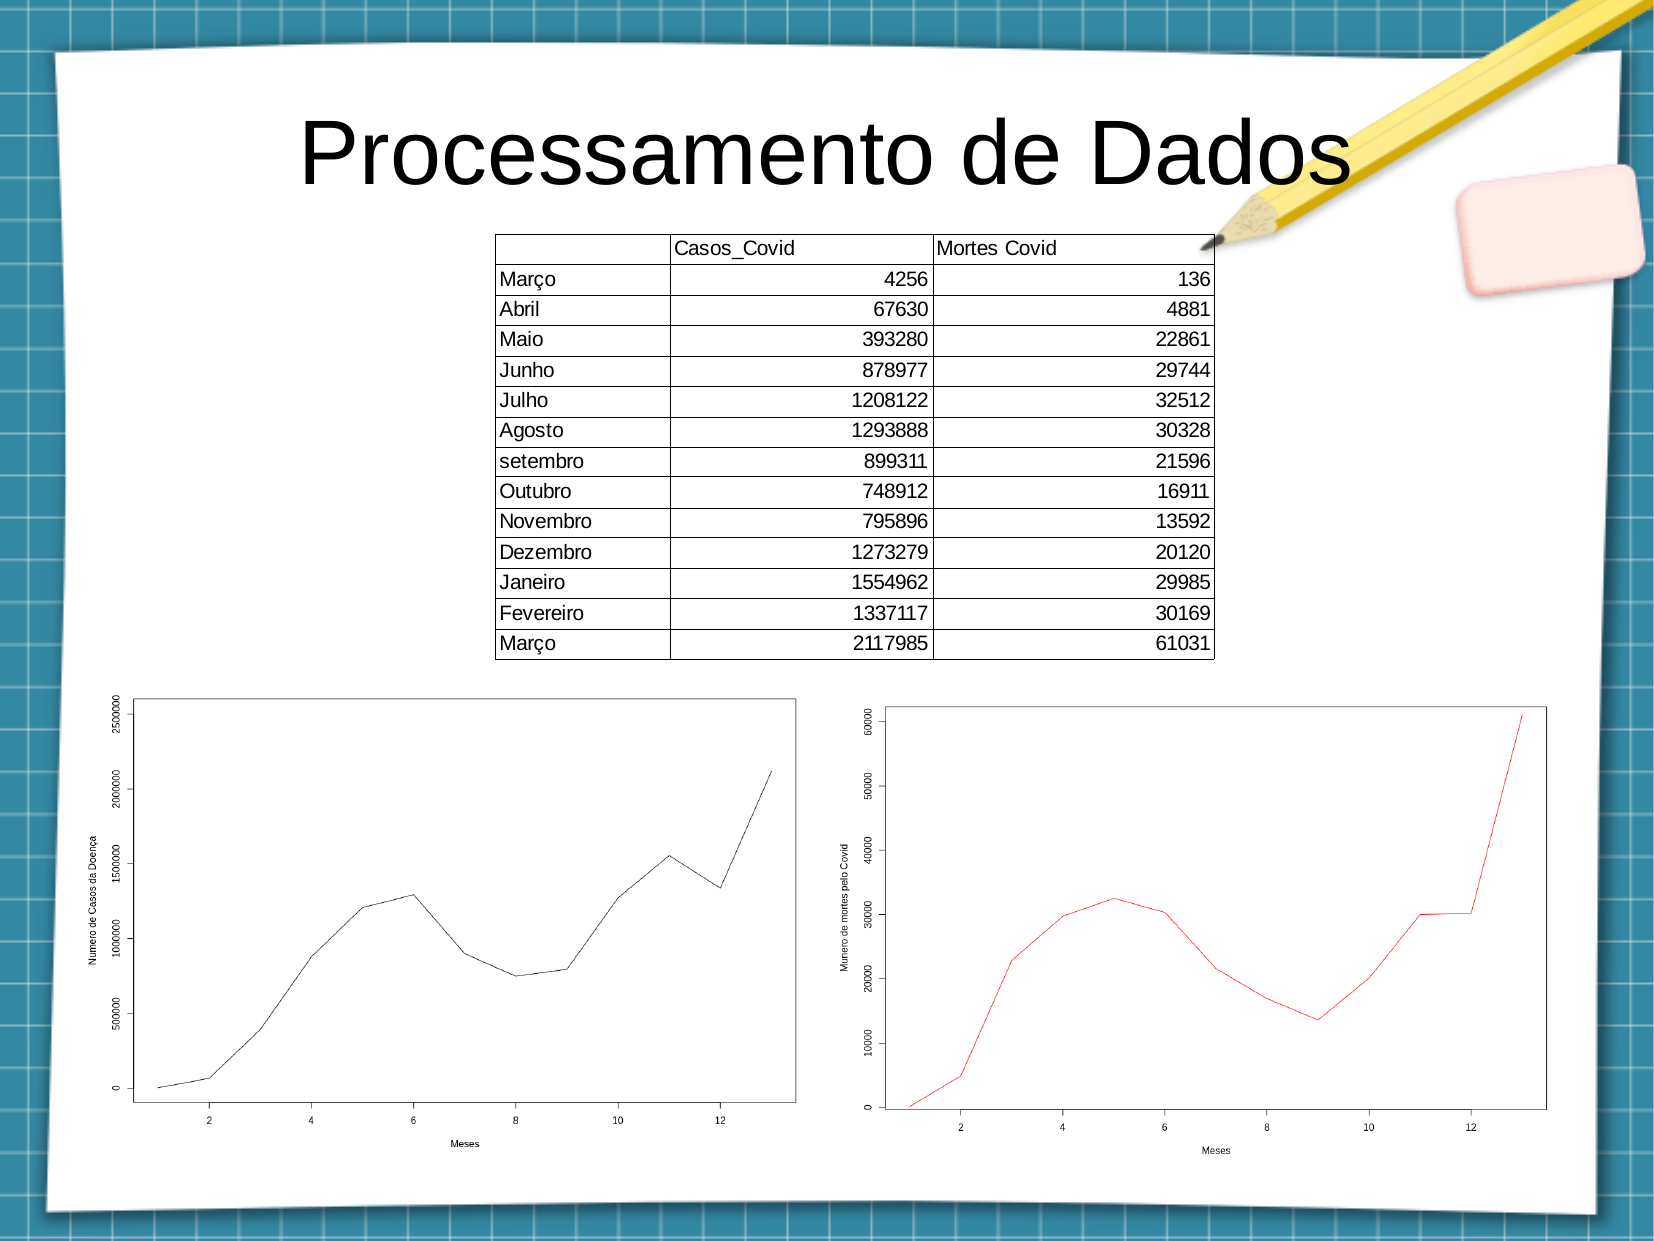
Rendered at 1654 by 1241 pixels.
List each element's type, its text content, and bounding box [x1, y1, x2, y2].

picture [0, 0, 1654, 1241]
title Processamento de Dados [82, 49, 1571, 257]
chart [495, 234, 1217, 662]
